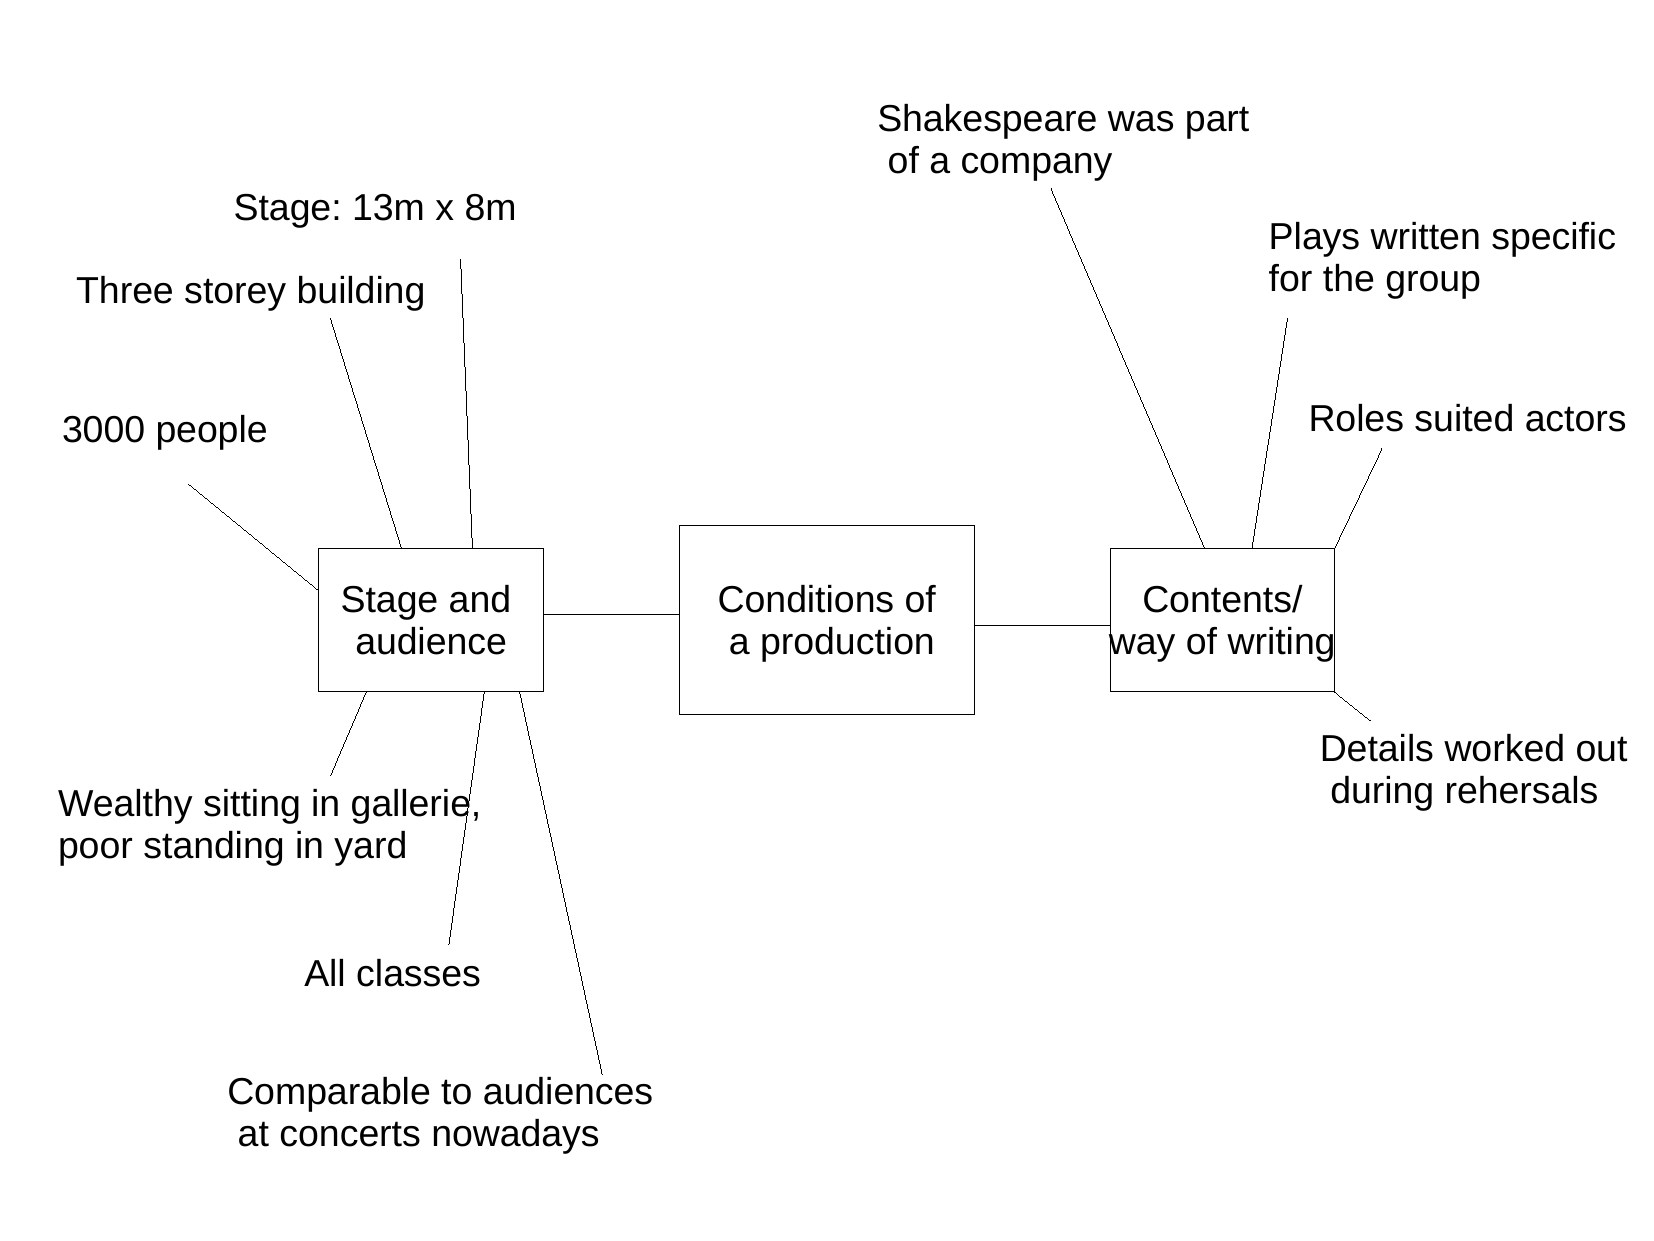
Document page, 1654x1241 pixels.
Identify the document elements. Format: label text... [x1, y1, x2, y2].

text_box Wealthy sitting in gallerie, poor standing in yard [43, 775, 497, 875]
text_box Contents/ way of writing [1110, 548, 1335, 692]
text_box 3000 people [47, 401, 283, 459]
text_box Conditions of a production [679, 525, 975, 715]
text_box Shakespeare was part of a company [862, 90, 1264, 189]
text_box Stage and audience [318, 548, 544, 692]
text_box Stage: 13m x 8m [218, 179, 532, 237]
text_box Details worked out during rehersals [1305, 720, 1642, 820]
text_box Comparable to audiences at concerts nowadays [212, 1062, 679, 1162]
text_box All classes [289, 944, 497, 1002]
text_box Three storey building [61, 262, 440, 319]
text_box Roles suited actors [1293, 389, 1642, 485]
text_box Plays written specific for the group [1254, 208, 1630, 308]
